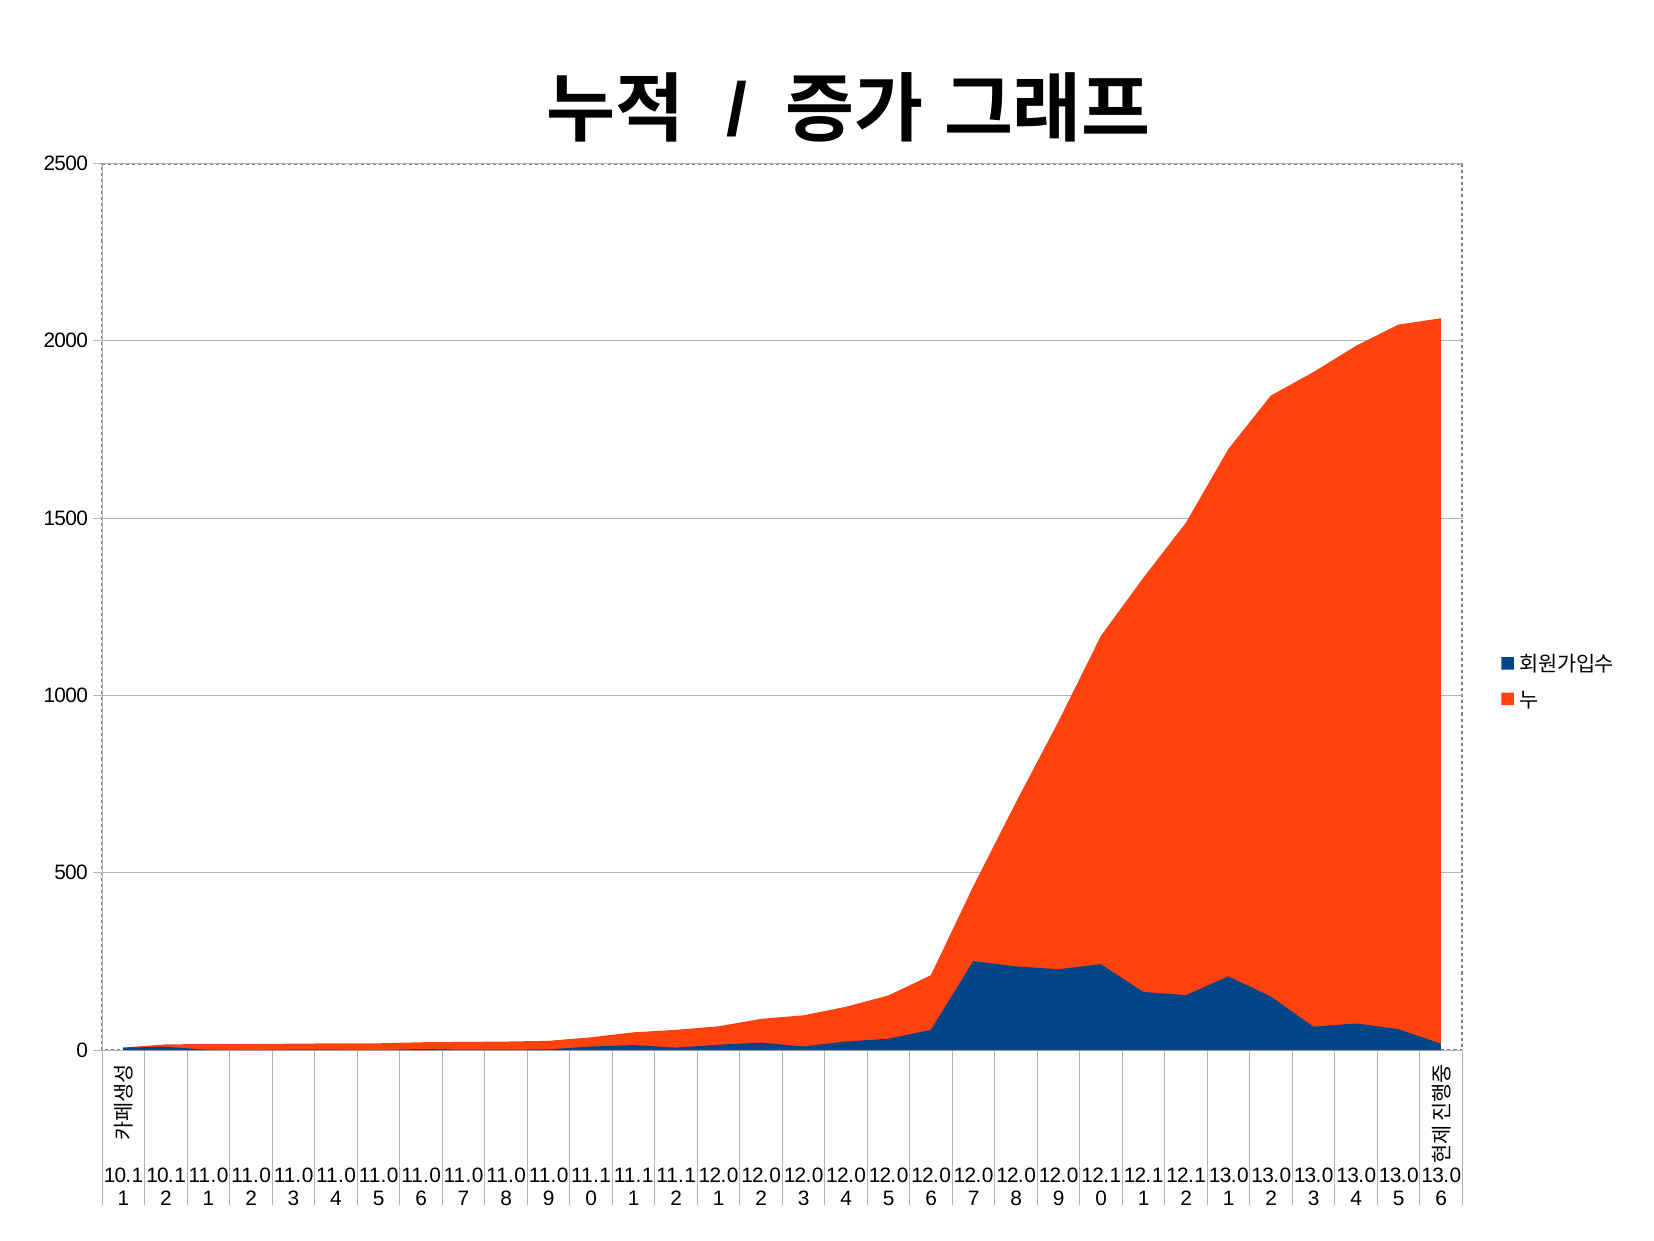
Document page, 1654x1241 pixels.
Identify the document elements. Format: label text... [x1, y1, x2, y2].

chart [11, 129, 1633, 1233]
text_box 누적 / 증가 그래프 [531, 40, 1173, 142]
